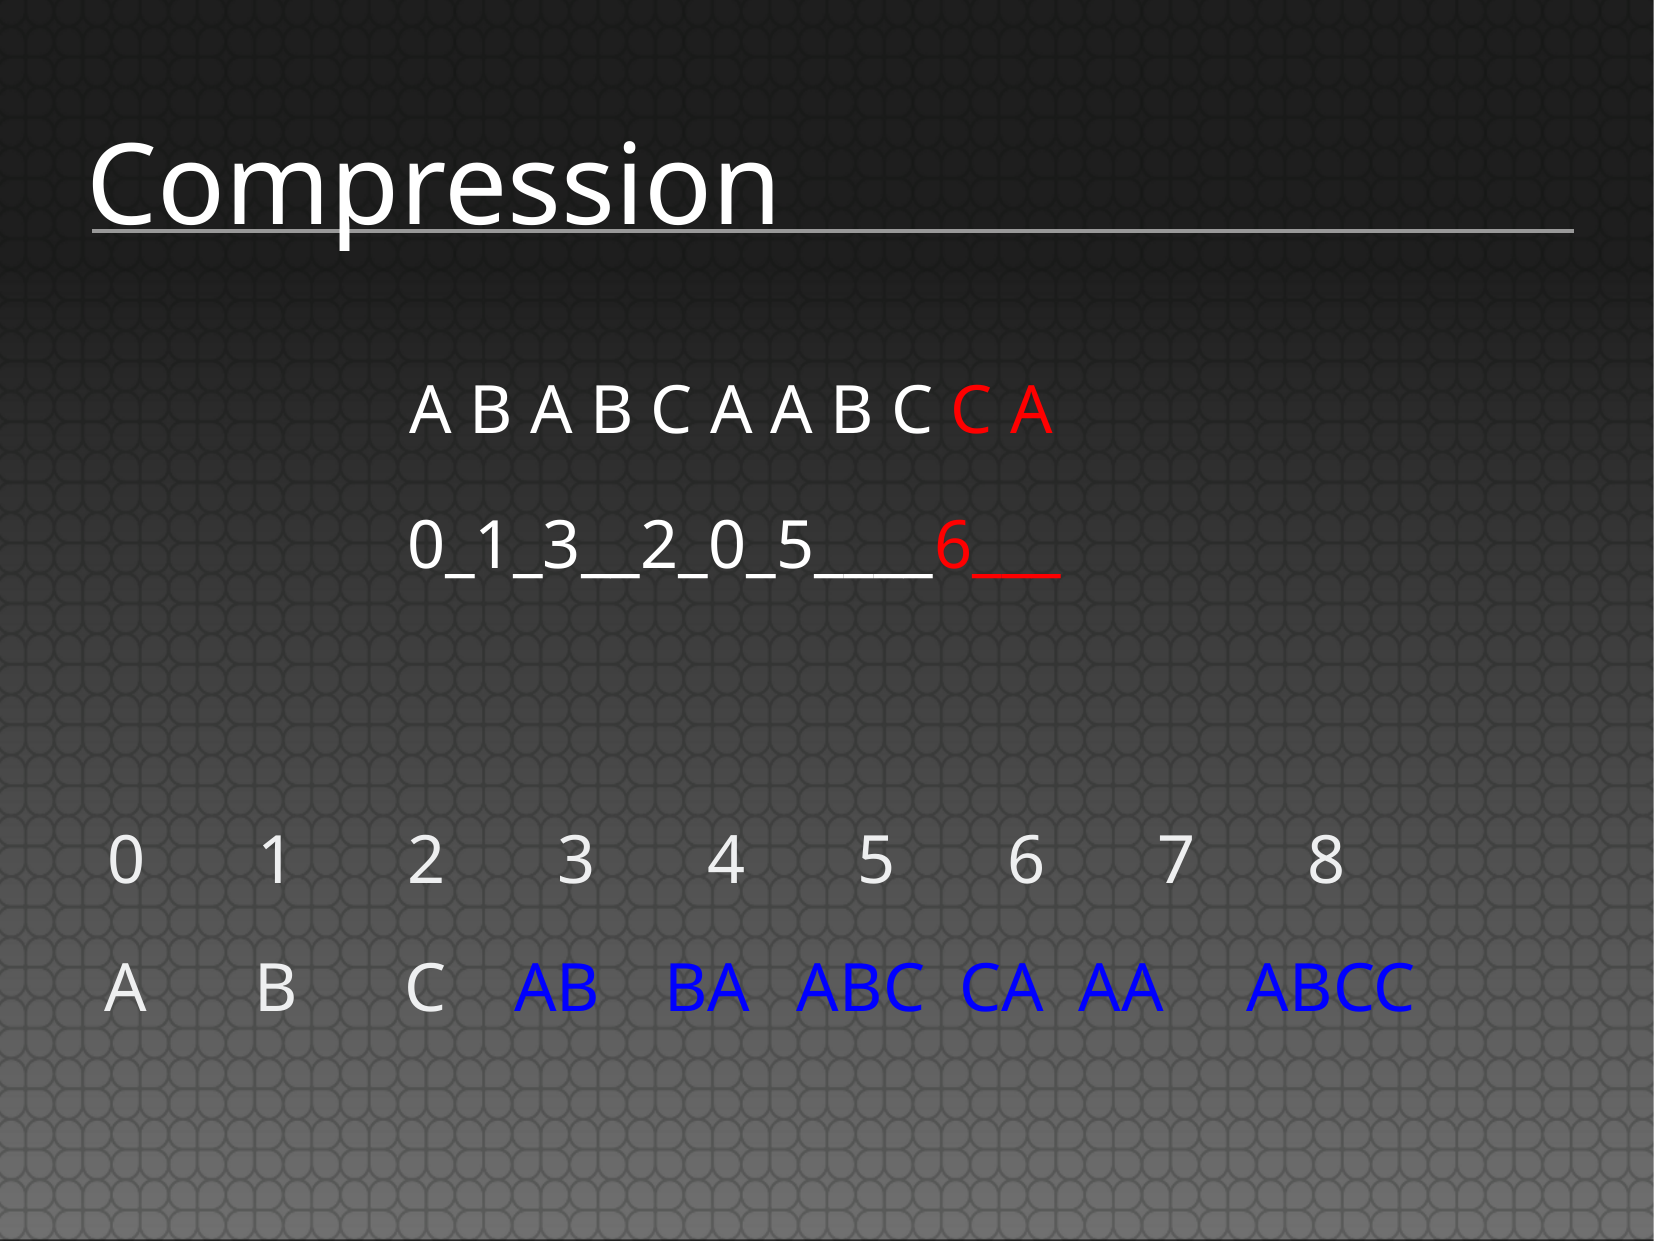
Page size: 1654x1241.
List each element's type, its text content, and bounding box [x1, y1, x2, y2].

title Compression [86, 112, 1576, 249]
list A B A B C A A B C C A [338, 362, 1345, 518]
picture [0, 0, 1654, 1241]
text_box A B C AB BA ABC CA AA ABCC [90, 932, 1480, 1026]
list 0_1_3__2_0_5____6___ [336, 497, 1342, 653]
text_box 0 1 2 3 4 5 6 7 8 [92, 804, 1483, 898]
